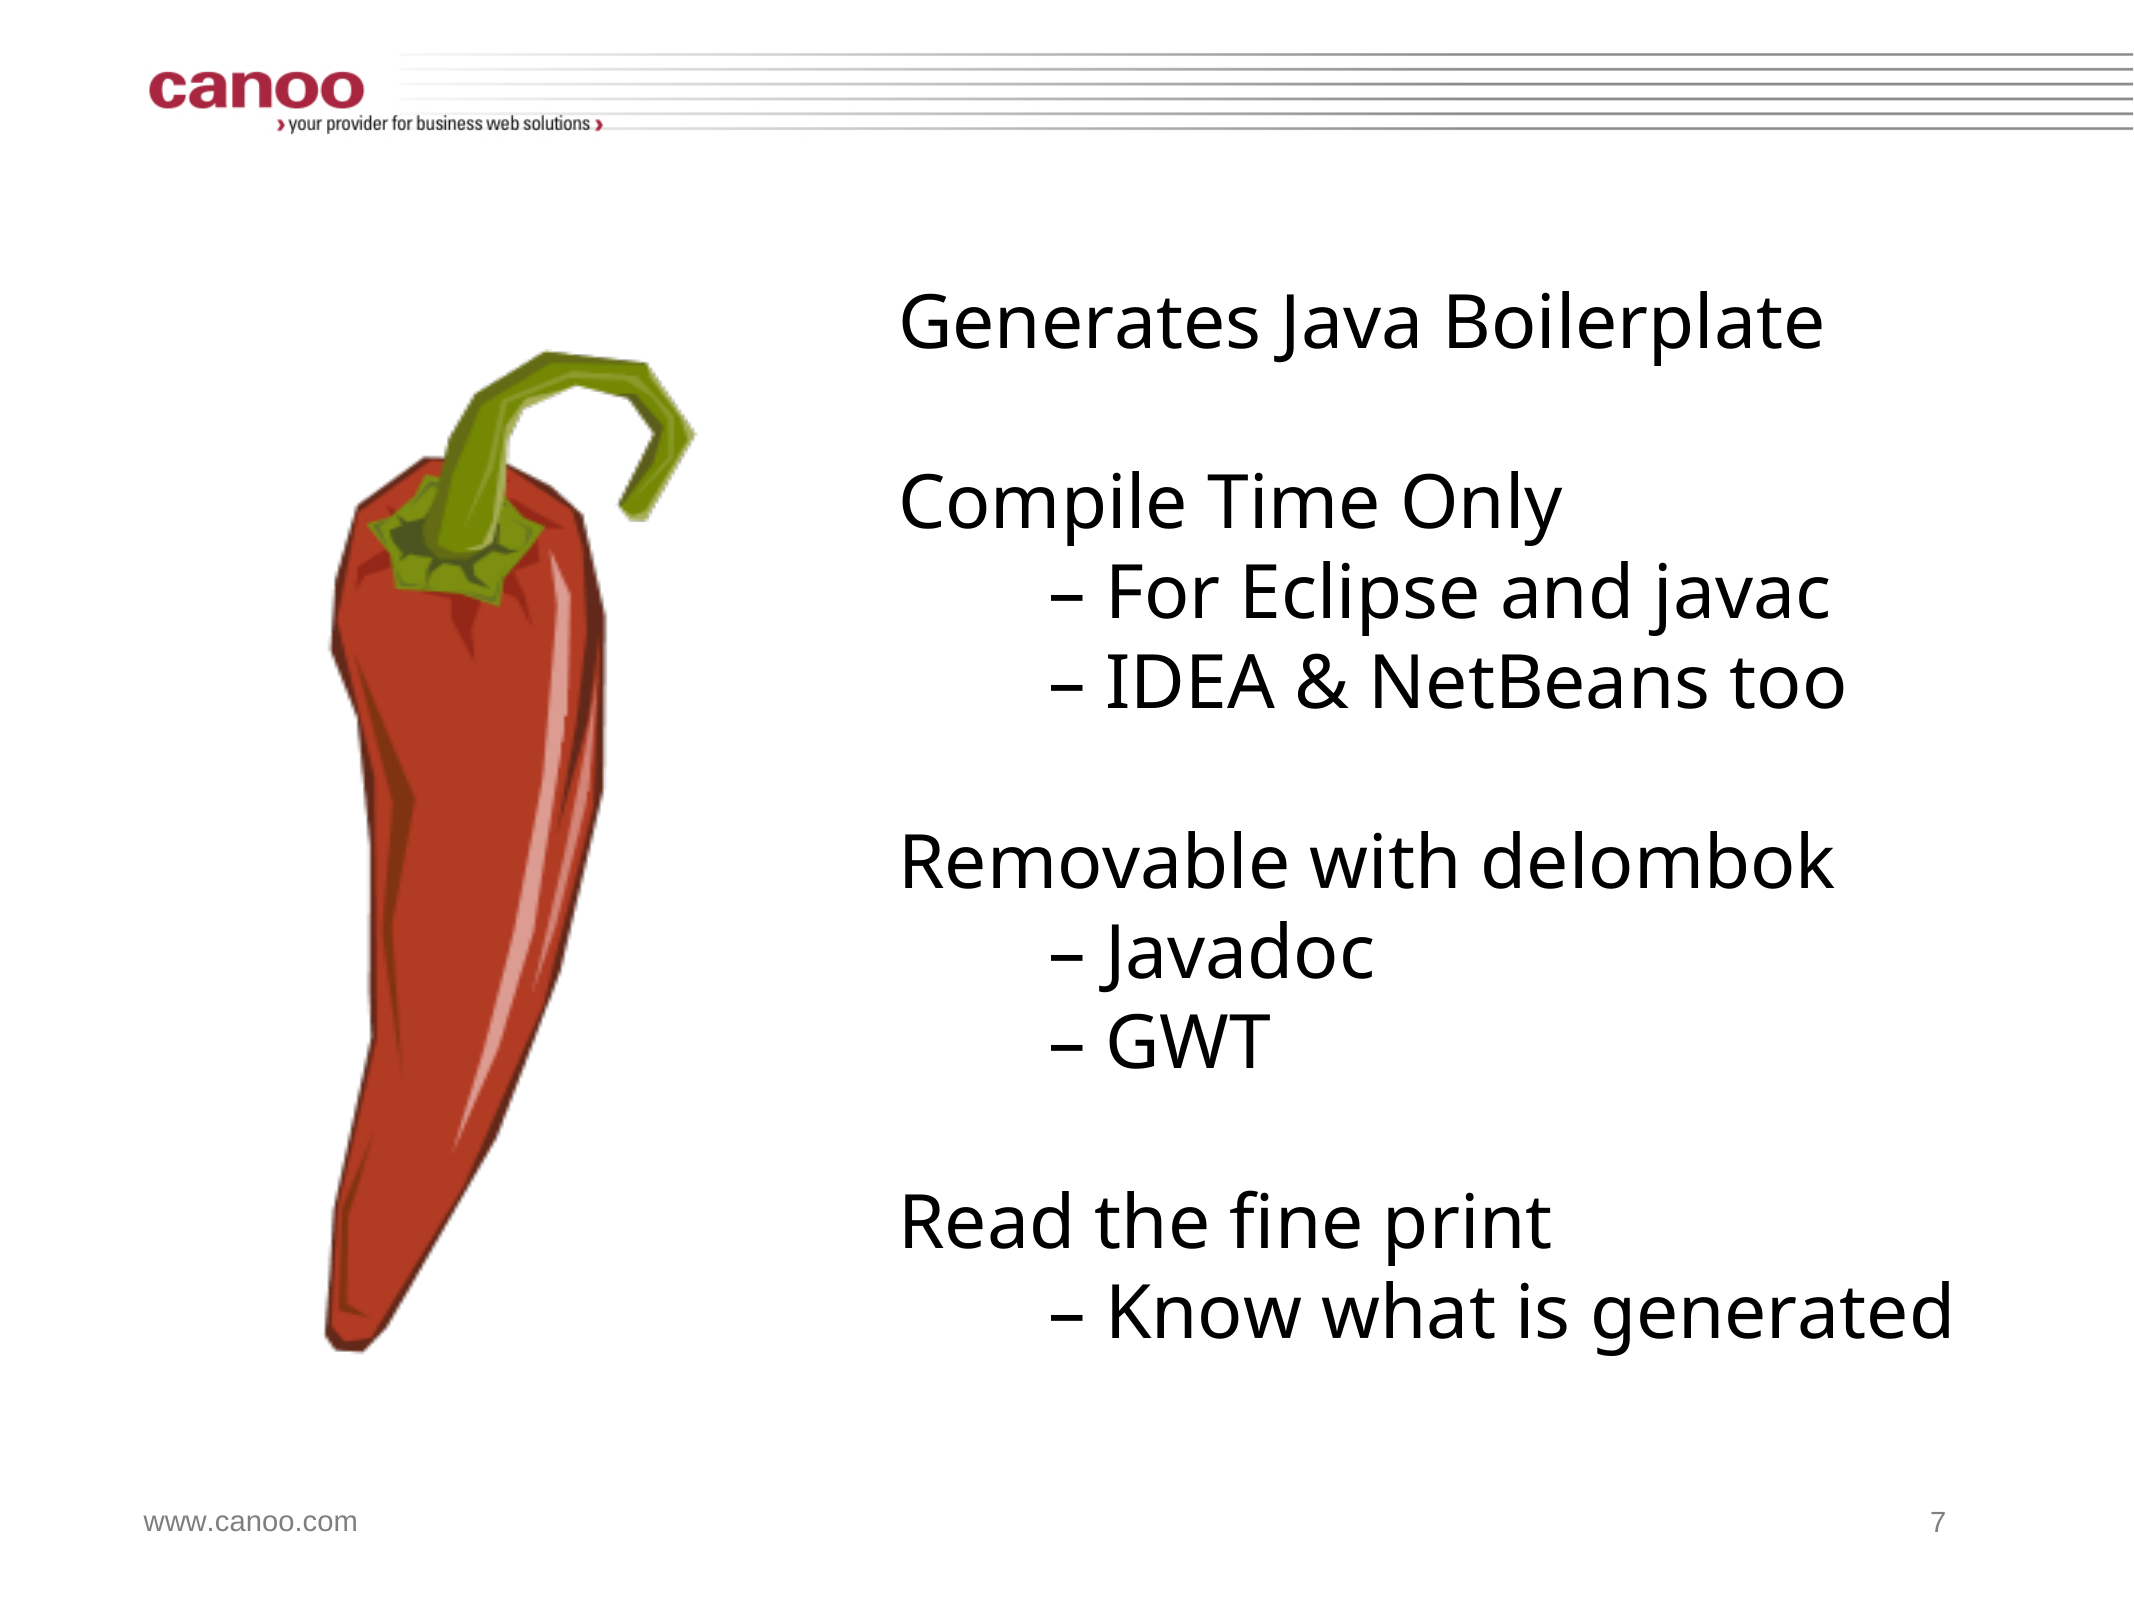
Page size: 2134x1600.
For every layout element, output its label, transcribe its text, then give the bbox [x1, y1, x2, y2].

picture [0, 21, 2134, 188]
text_box Generates Java Boilerplate Compile Time Only – For Eclipse and javac – IDEA & NetBeans too Removable with delombok – Javadoc – GWT Read the fine print – Know what is generated [883, 266, 2032, 1362]
picture [278, 327, 743, 1379]
text_box <number> [1912, 1495, 1965, 1546]
